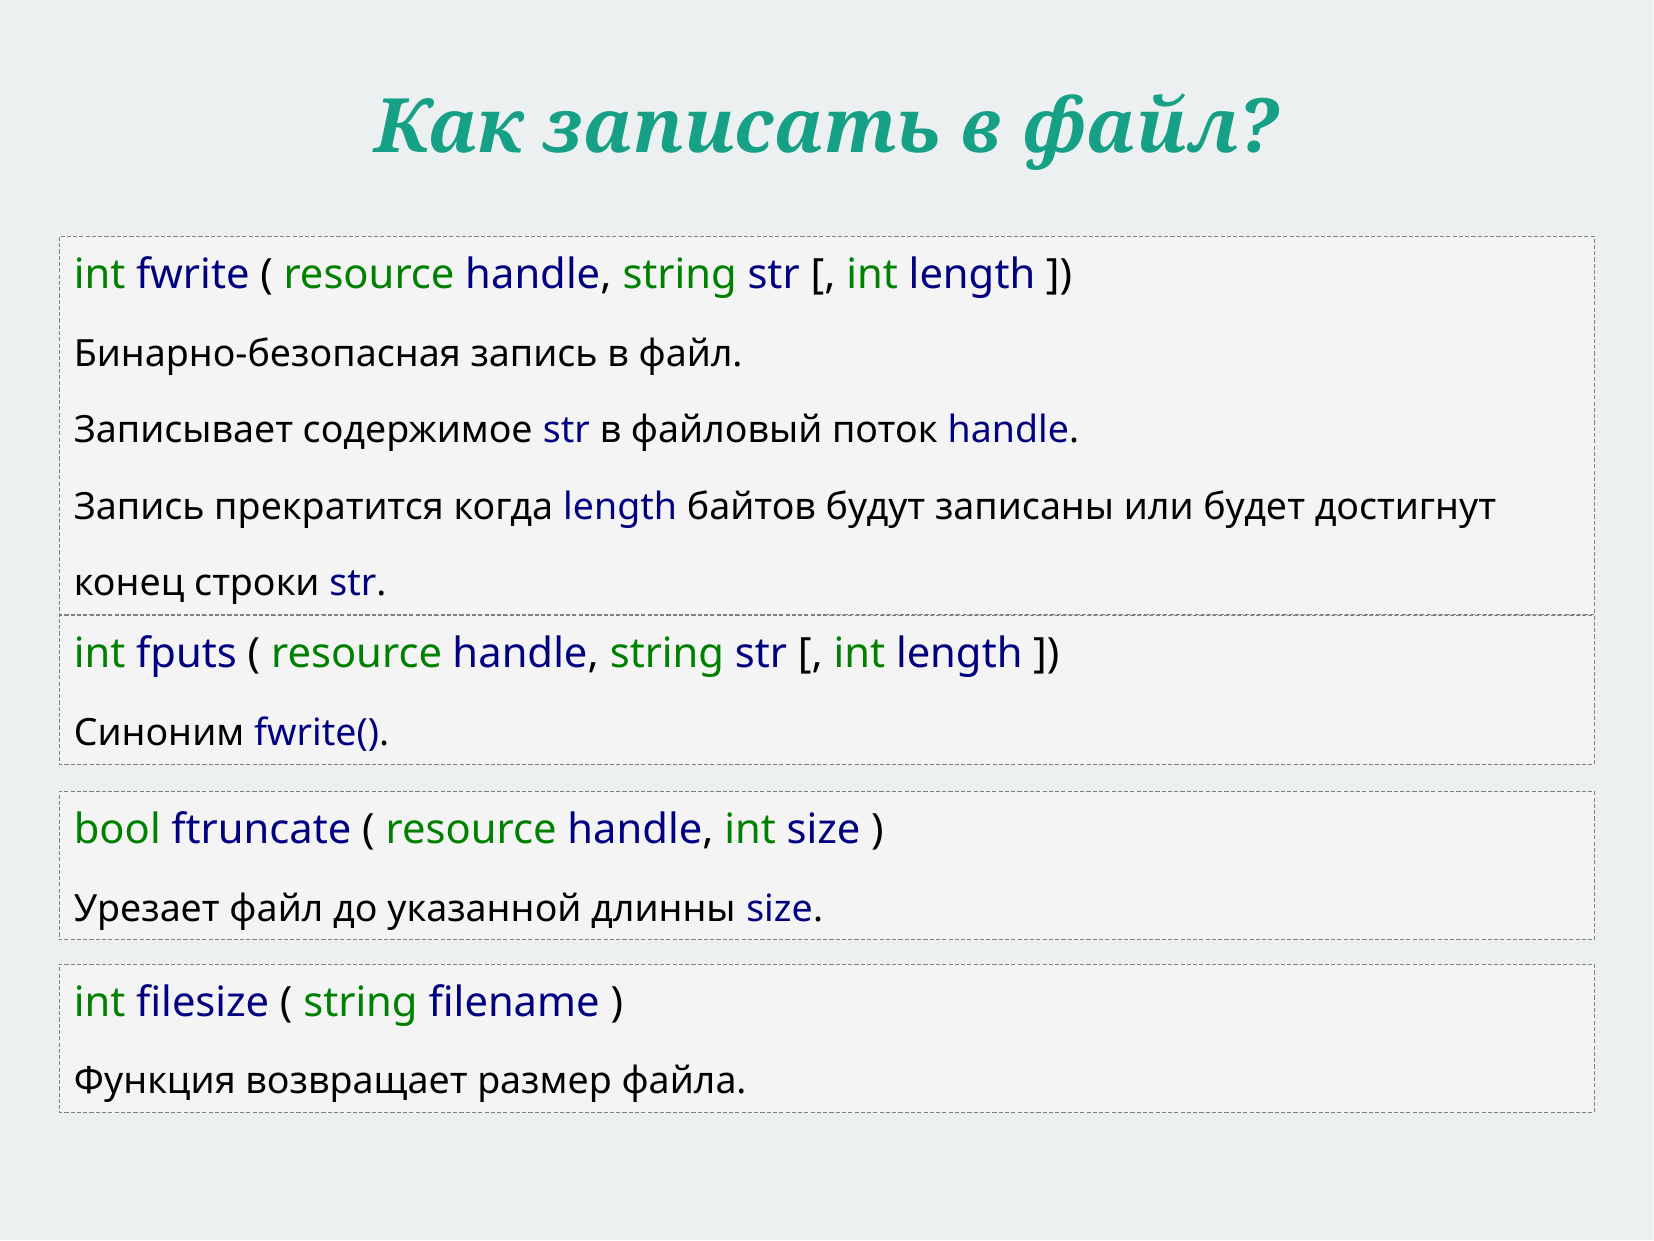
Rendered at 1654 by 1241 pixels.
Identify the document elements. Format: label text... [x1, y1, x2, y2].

text_box int fputs ( resource handle, string str [, int length ]) Синоним fwrite(). [59, 615, 1595, 750]
text_box int filesize ( string filename ) Функция возвращает размер файла. [59, 964, 1595, 1098]
title Как записать в файл? [59, 59, 1595, 187]
text_box bool ftruncate ( resource handle, int size ) Урезает файл до указанной длинны size. [59, 791, 1595, 926]
text_box int fwrite ( resource handle, string str [, int length ]) Бинарно-безопасная запись в файл. Записывает содержимое str в файловый поток handle. Запись прекратится когда length байтов будут записаны или будет достигнут конец строки str. [59, 236, 1595, 575]
